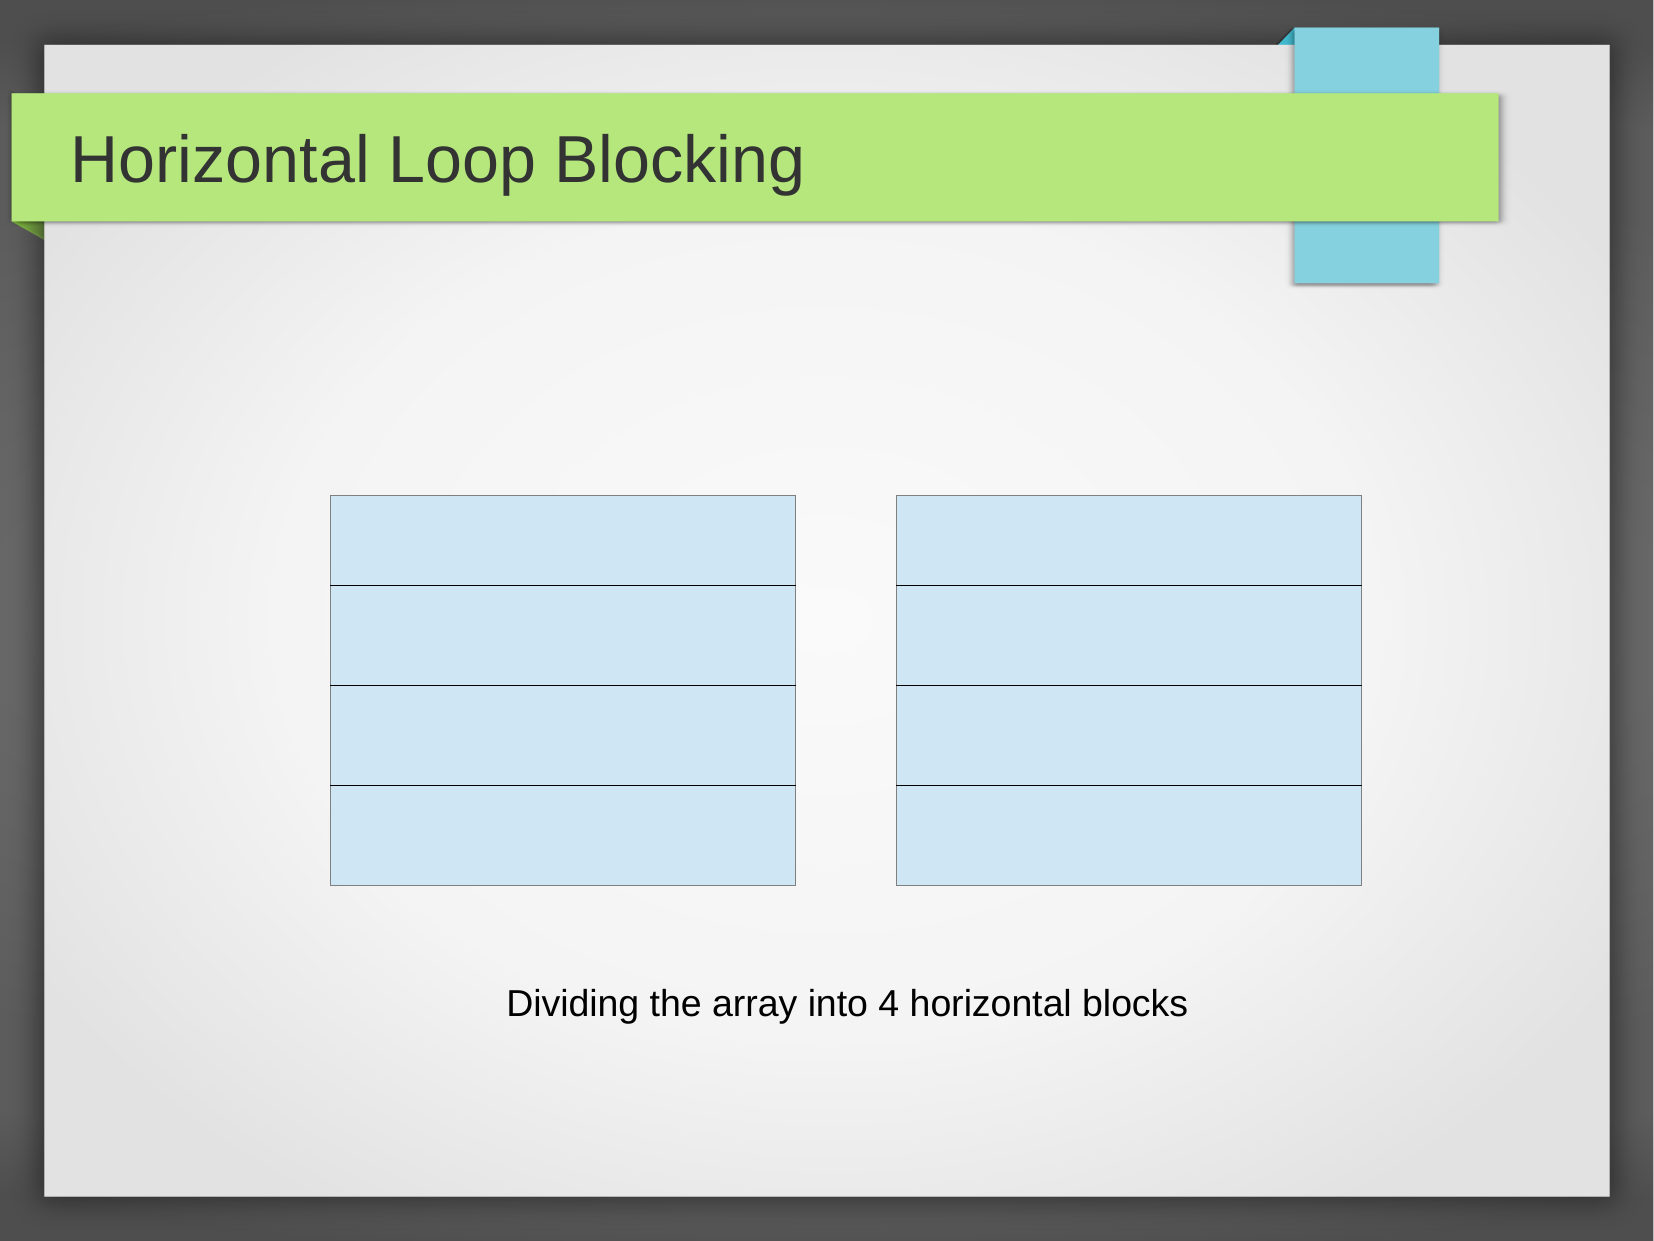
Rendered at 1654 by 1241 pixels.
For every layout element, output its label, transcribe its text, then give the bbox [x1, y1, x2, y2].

title Horizontal Loop Blocking [70, 106, 1229, 213]
text_box [330, 786, 796, 886]
text_box [896, 586, 1362, 685]
text_box [330, 495, 796, 585]
text_box [330, 586, 796, 685]
text_box [896, 495, 1362, 585]
text_box Dividing the array into 4 horizontal blocks [195, 975, 1501, 1032]
text_box [896, 786, 1362, 886]
text_box [896, 686, 1362, 785]
picture [0, 0, 1654, 1241]
text_box [330, 686, 796, 785]
